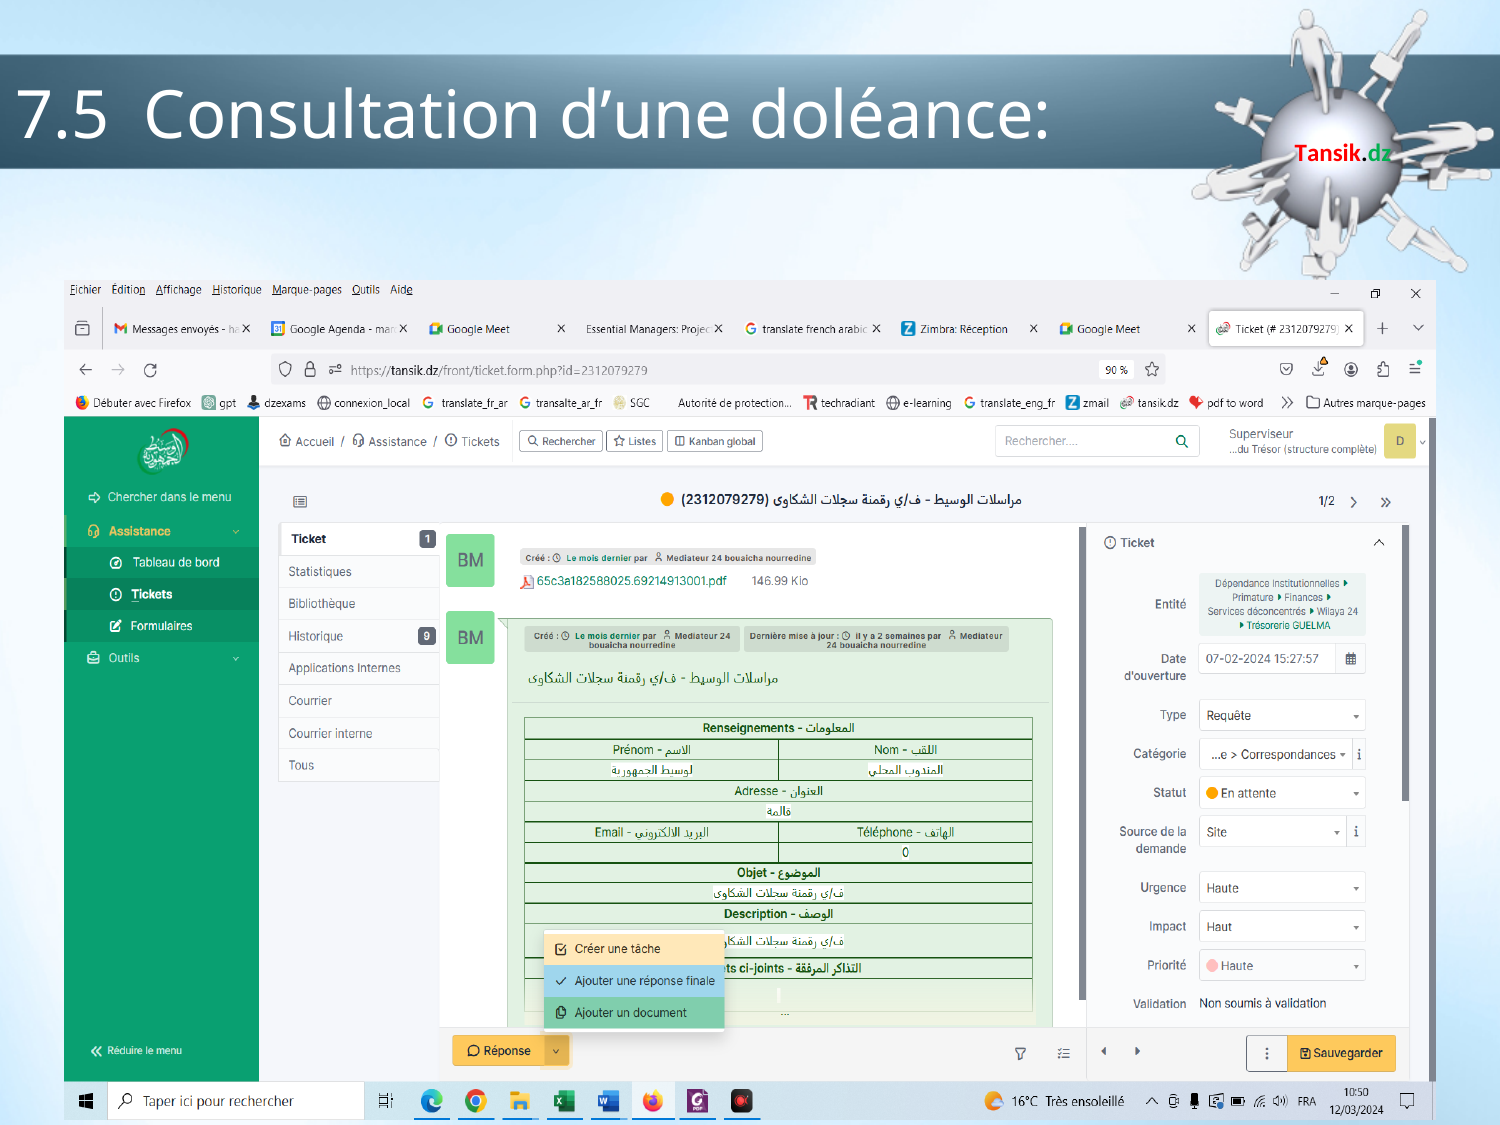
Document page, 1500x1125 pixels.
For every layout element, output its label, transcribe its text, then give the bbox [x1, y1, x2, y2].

text_box Tansik.dz [1279, 128, 1422, 185]
title 7.5 Consultation d’une doléance: [0, 53, 1138, 171]
picture [64, 280, 1436, 1120]
